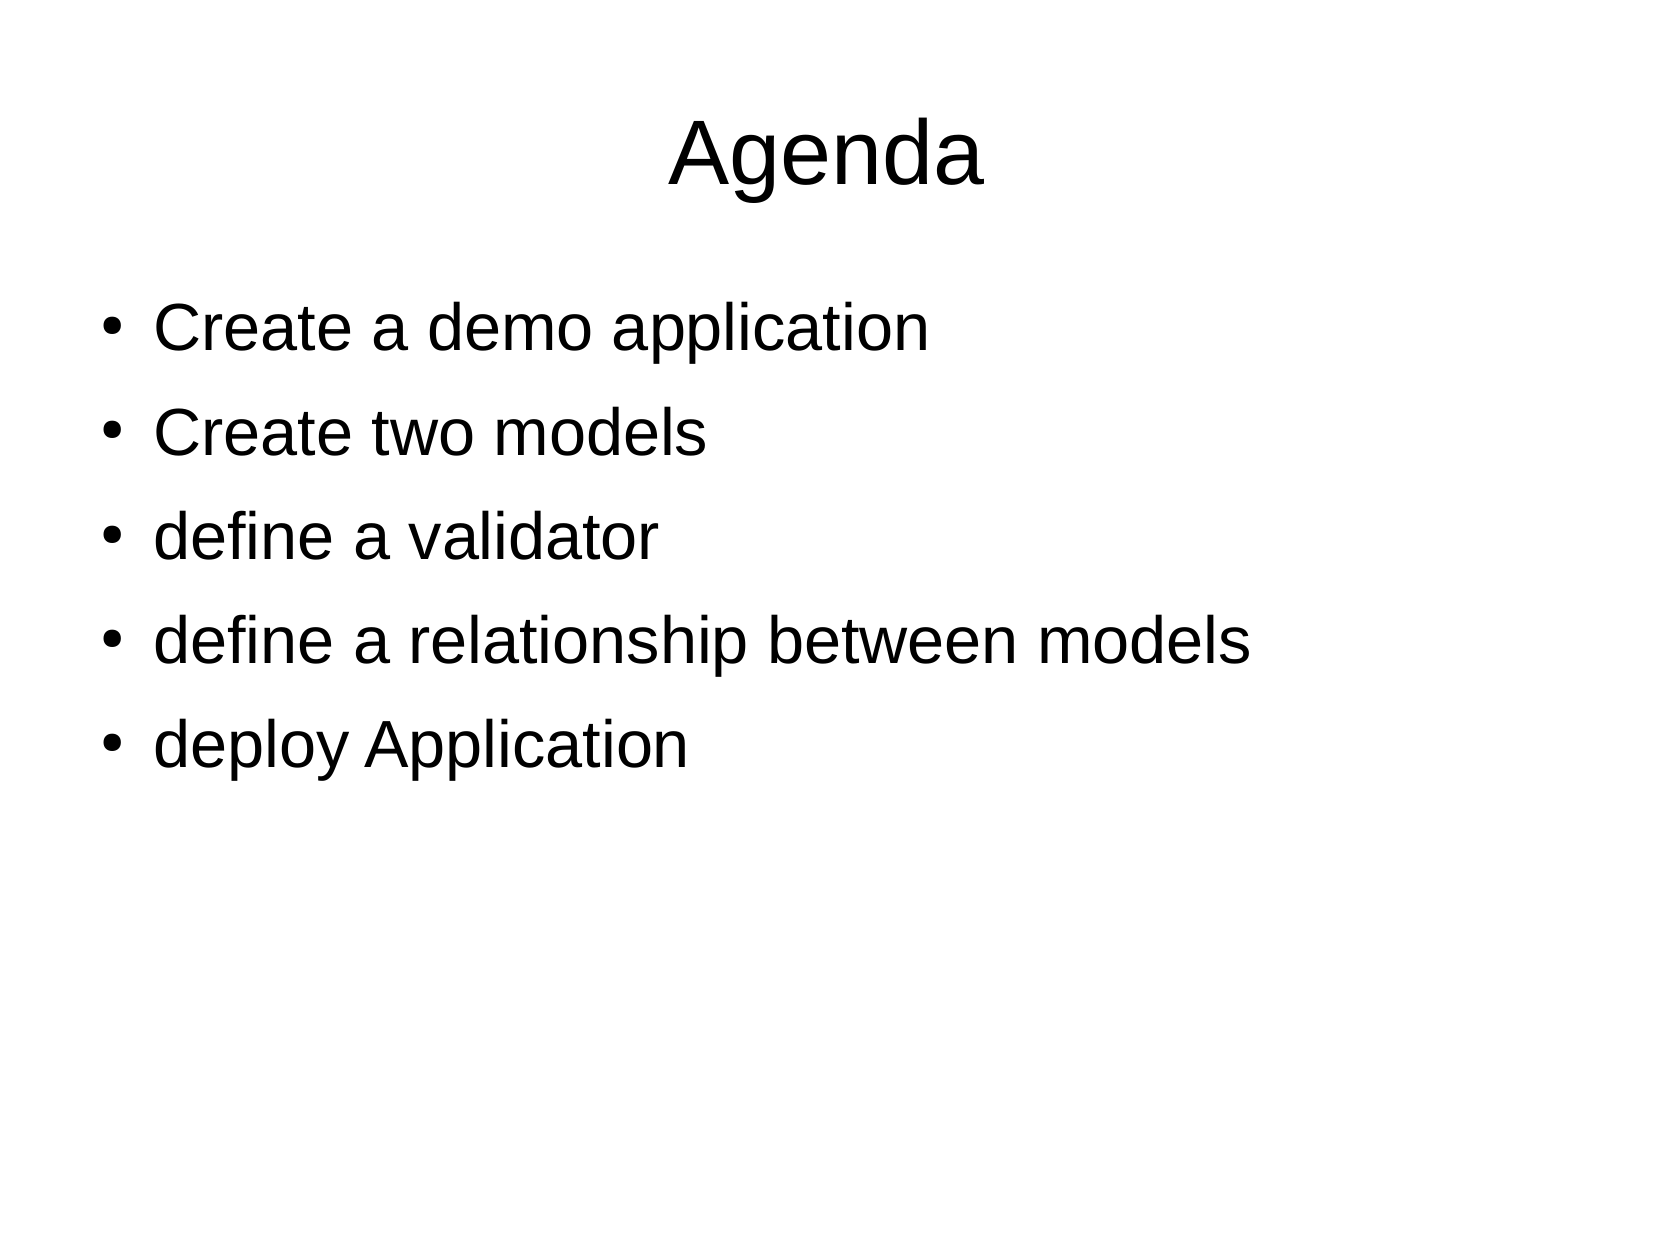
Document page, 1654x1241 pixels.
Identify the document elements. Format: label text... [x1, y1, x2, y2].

list Create a demo application Create two models define a validator define a relationship between models deploy Application [82, 290, 1571, 1109]
title Agenda [82, 49, 1571, 257]
